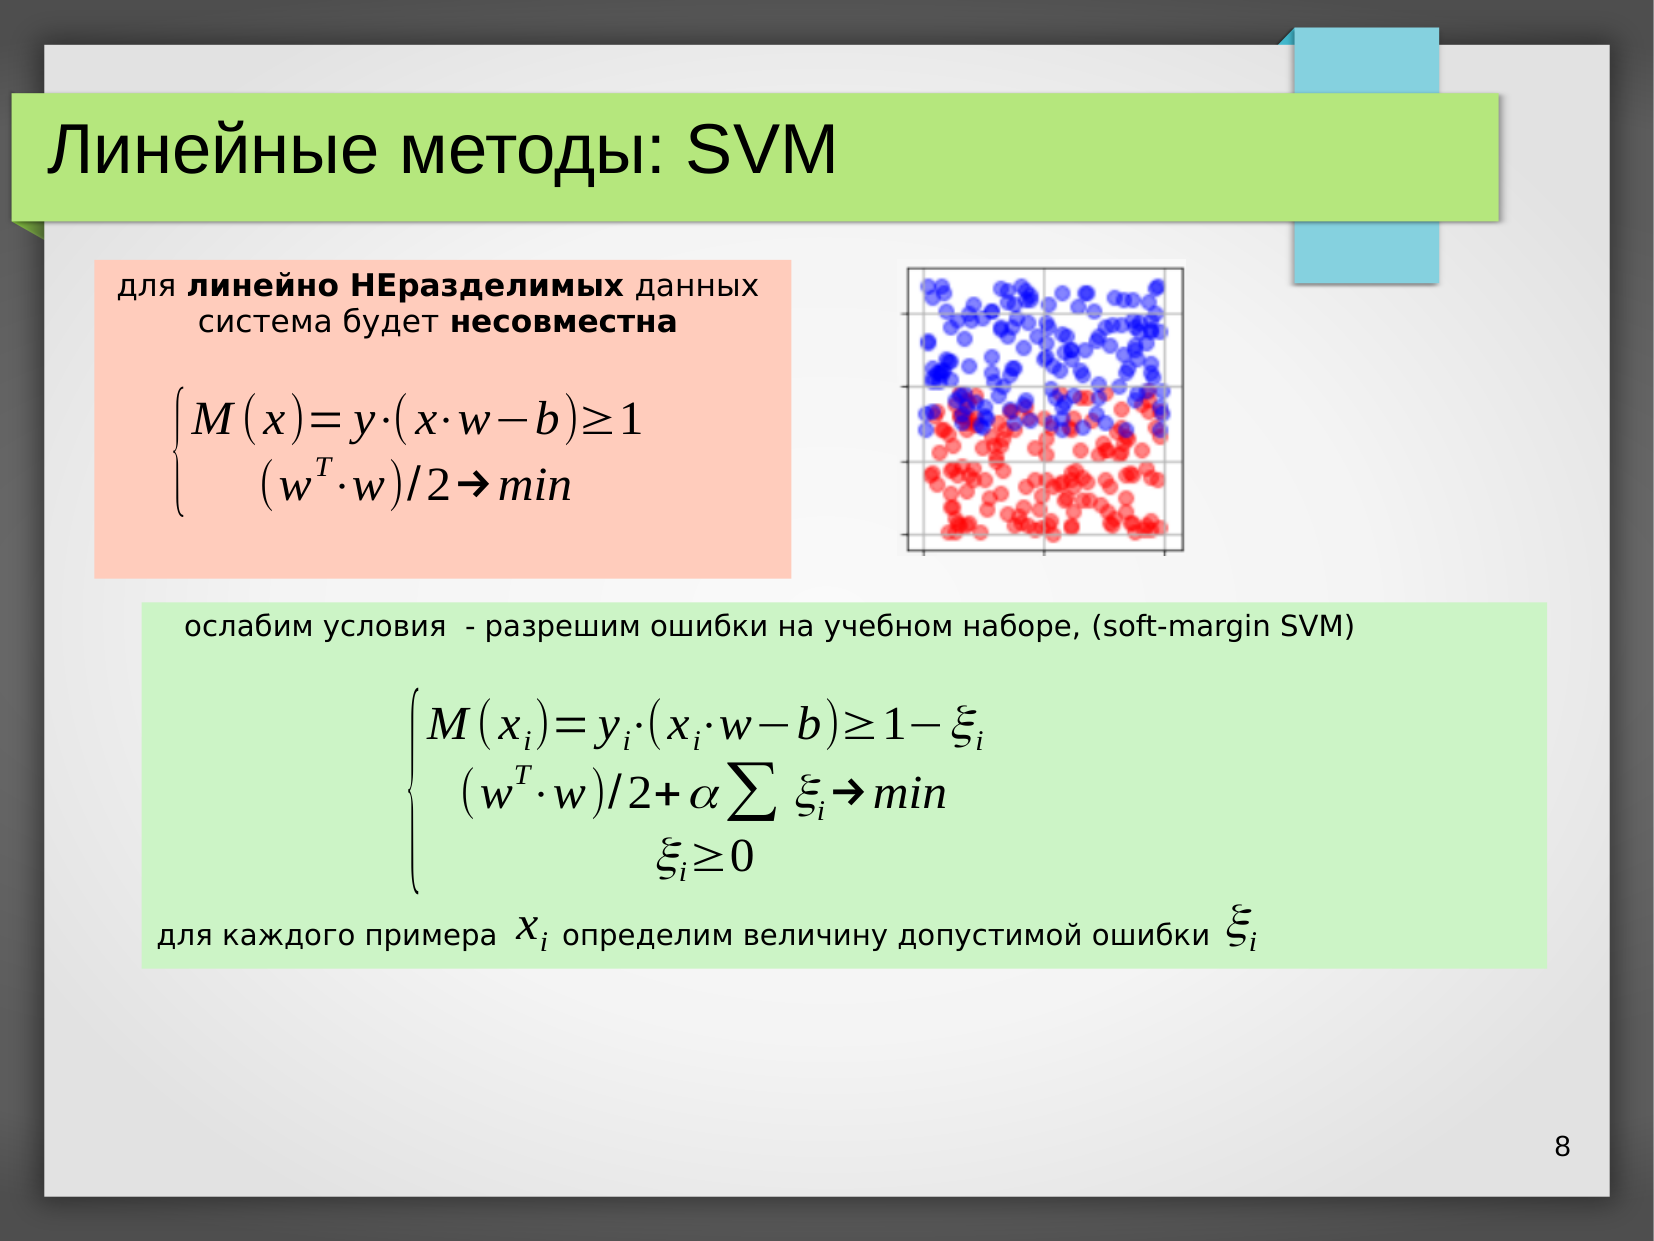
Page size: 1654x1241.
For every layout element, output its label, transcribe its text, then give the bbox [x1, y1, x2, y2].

text_box ослабим условия - разрешим ошибки на учебном наборе, (soft-margin SVM) для каждого примера определим величину допустимой ошибки [141, 602, 1548, 969]
chart [400, 686, 993, 958]
title Линейные методы: SVM [47, 109, 1501, 189]
chart [1216, 903, 1264, 957]
picture [0, 0, 1654, 1241]
text_box для линейно НЕразделимых данных система будет несовместна [94, 259, 792, 579]
chart [165, 384, 653, 520]
